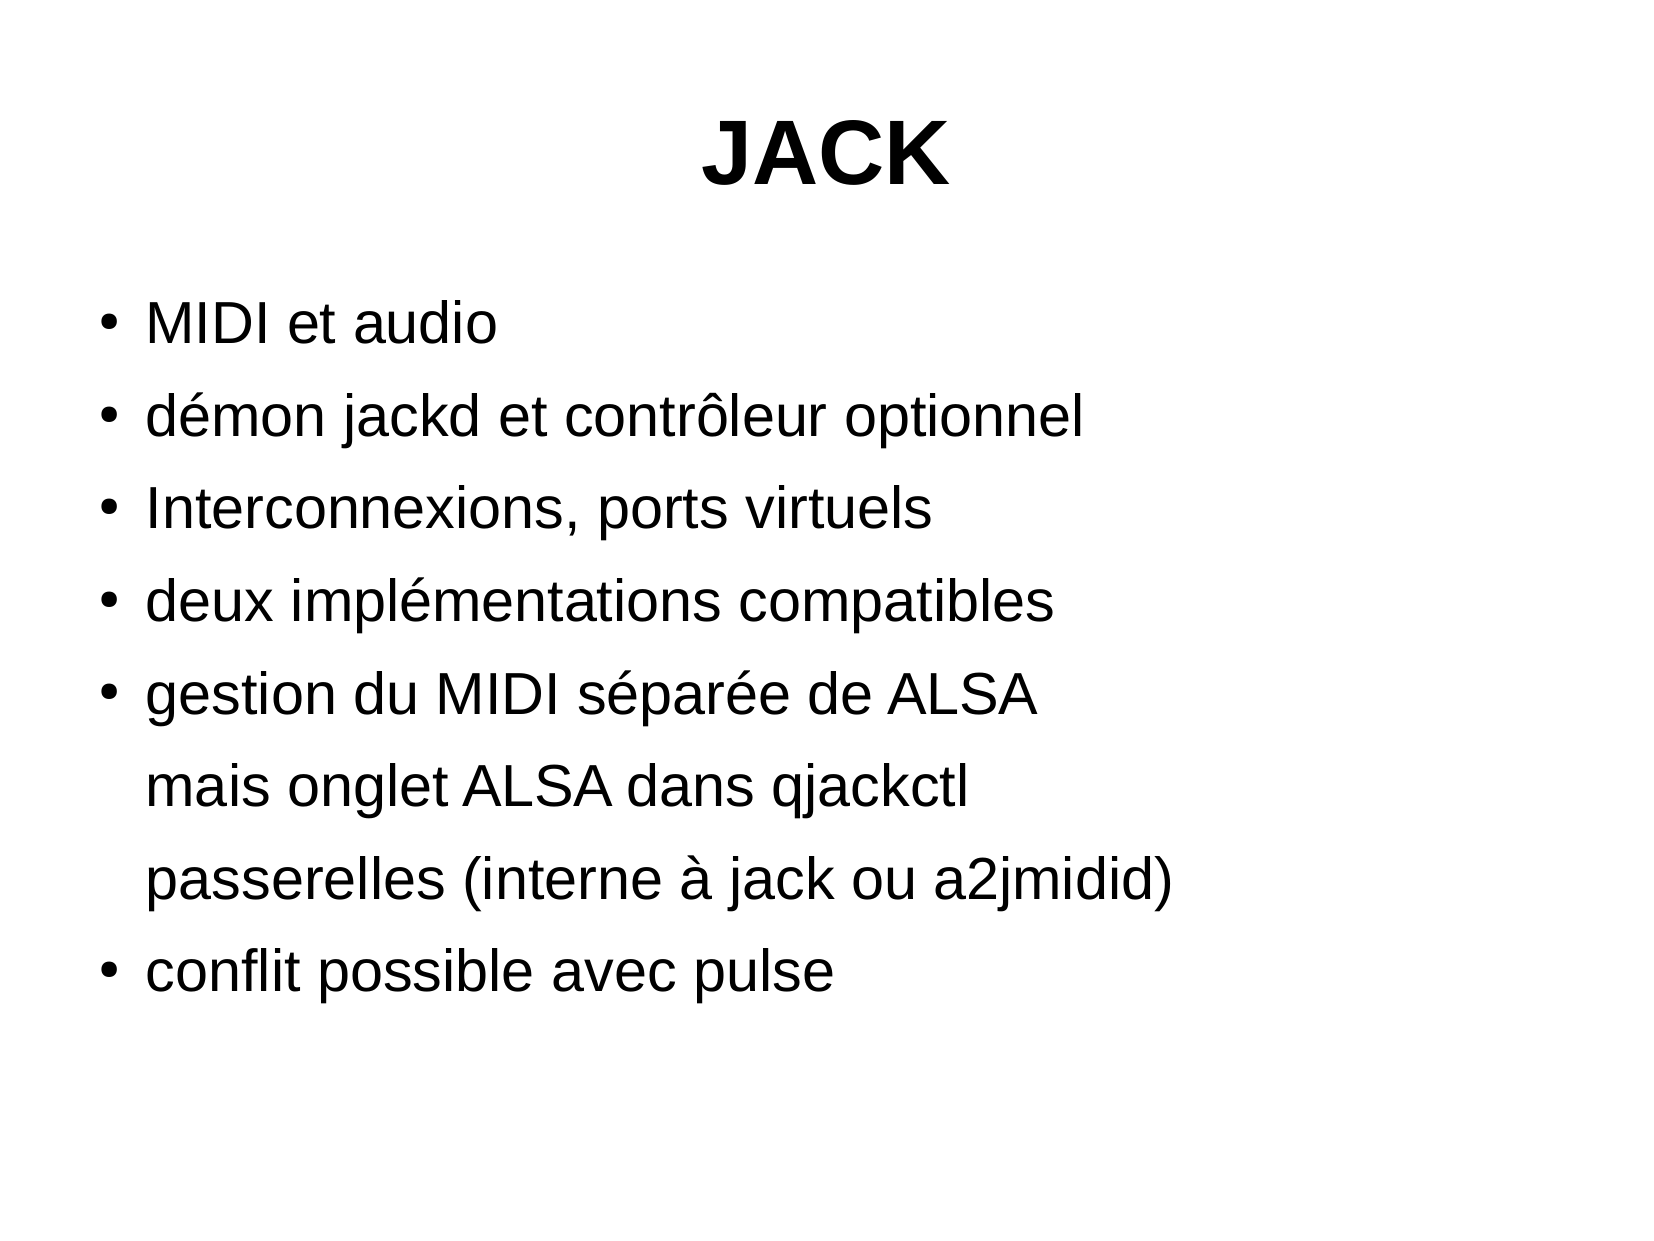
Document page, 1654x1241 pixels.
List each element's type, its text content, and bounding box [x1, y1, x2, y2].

title JACK [82, 49, 1571, 257]
list MIDI et audio démon jackd et contrôleur optionnel Interconnexions, ports virtuels deux implémentations compatibles gestion du MIDI séparée de ALSA mais onglet ALSA dans qjackctl passerelles (interne à jack ou a2jmidid) conflit possible avec pulse [82, 290, 1571, 1010]
